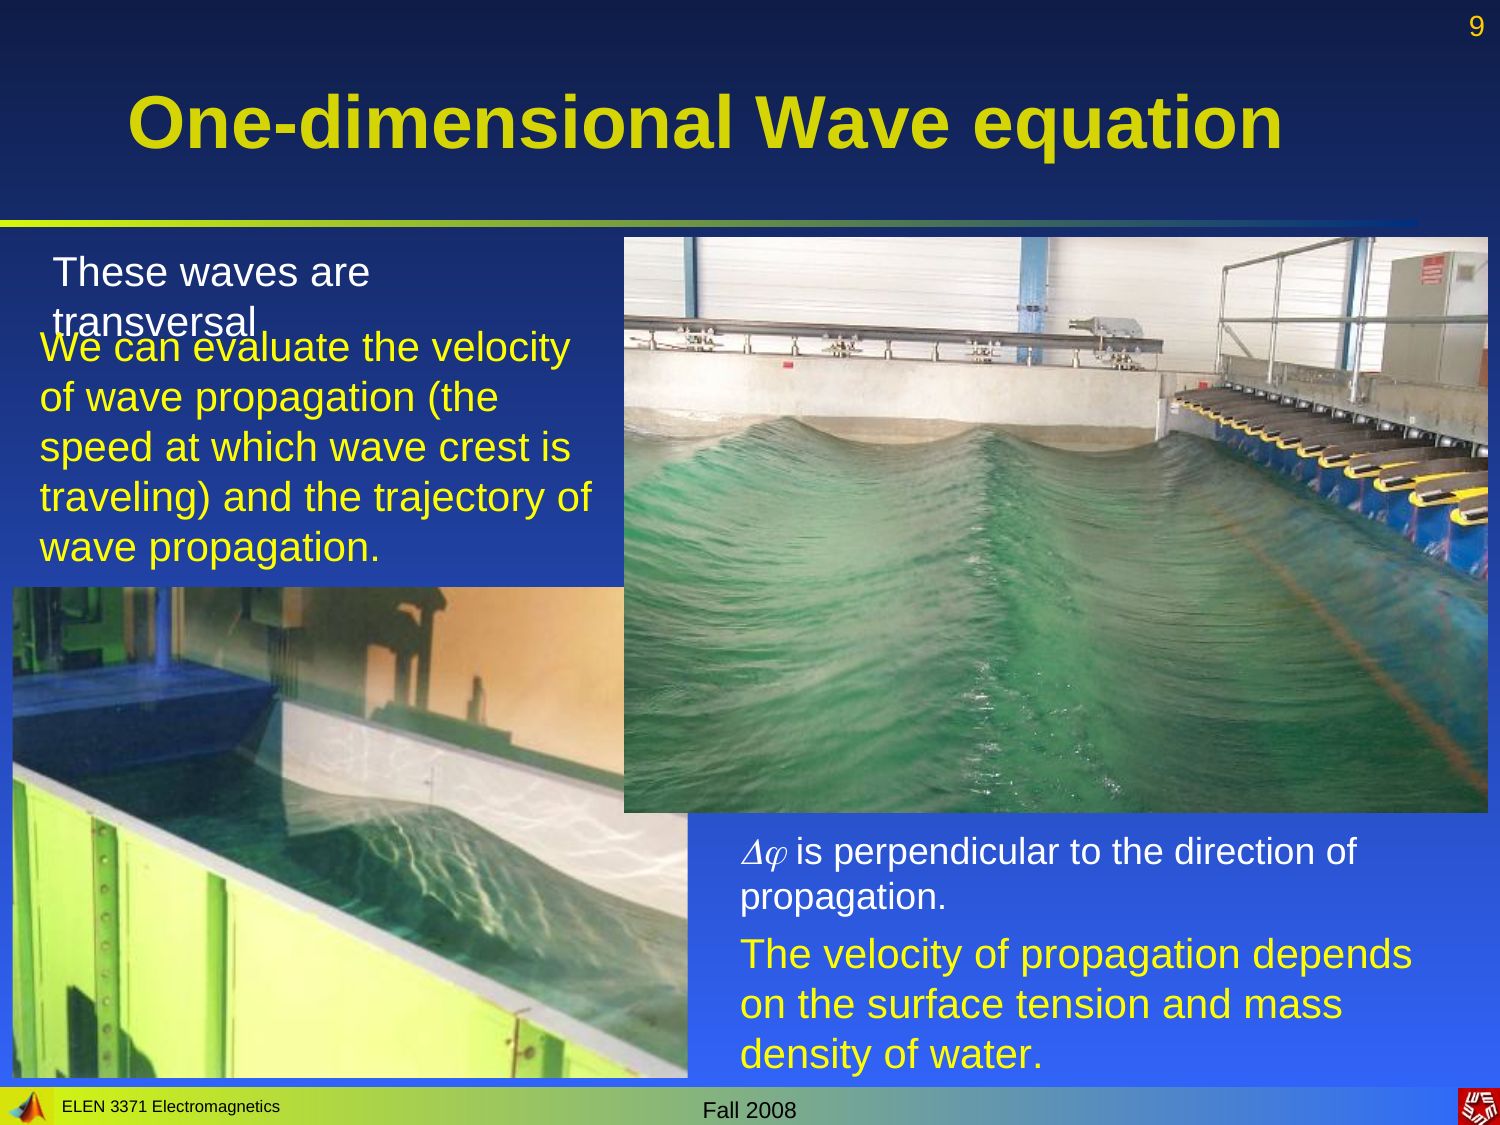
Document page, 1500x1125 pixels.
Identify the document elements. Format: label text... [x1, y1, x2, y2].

picture [1458, 1088, 1500, 1125]
title One-dimensional Wave equation [112, 37, 1388, 201]
text_box  is perpendicular to the direction of propagation. [725, 819, 1476, 925]
text_box These waves are transversal [37, 237, 601, 312]
text_box We can evaluate the velocity of wave propagation (the speed at which wave crest is traveling) and the trajectory of wave propagation. [24, 312, 613, 579]
picture [0, 1087, 54, 1125]
text_box The velocity of propagation depends on the surface tension and mass density of water. [725, 925, 1476, 1085]
picture [12, 237, 1488, 1078]
